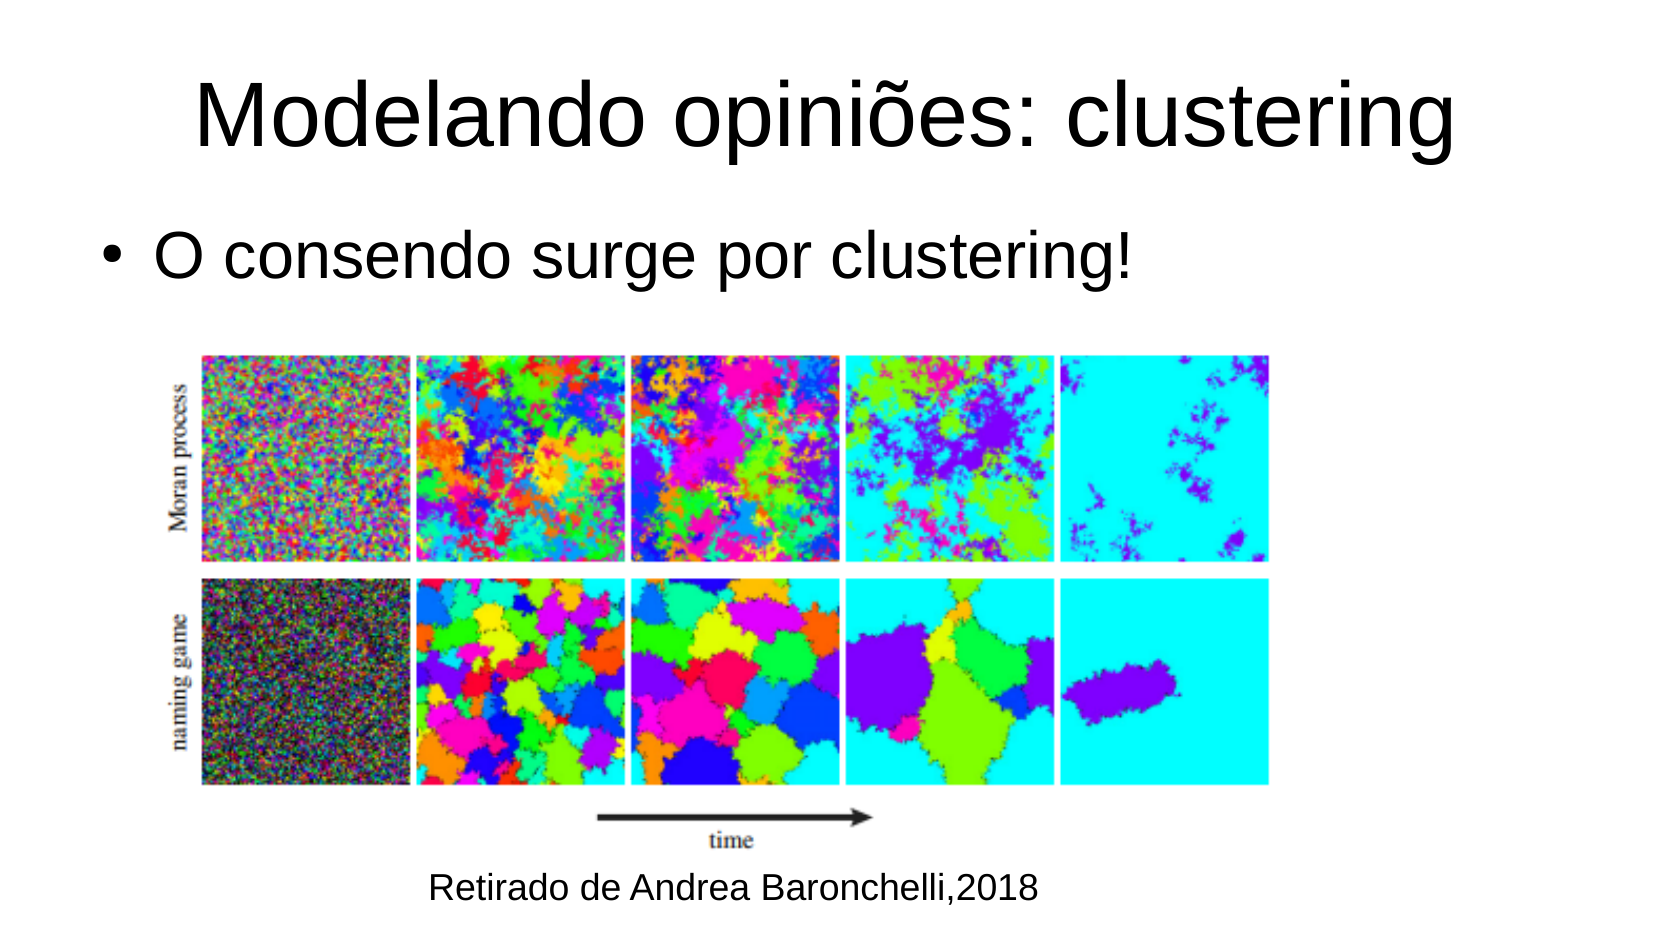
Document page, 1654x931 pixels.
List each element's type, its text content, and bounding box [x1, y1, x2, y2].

text_box Retirado de Andrea Baronchelli,2018 [413, 858, 1054, 916]
picture [93, 295, 1303, 857]
list O consendo surge por clustering! [82, 217, 1571, 758]
title Modelando opiniões: clustering [82, 37, 1571, 193]
